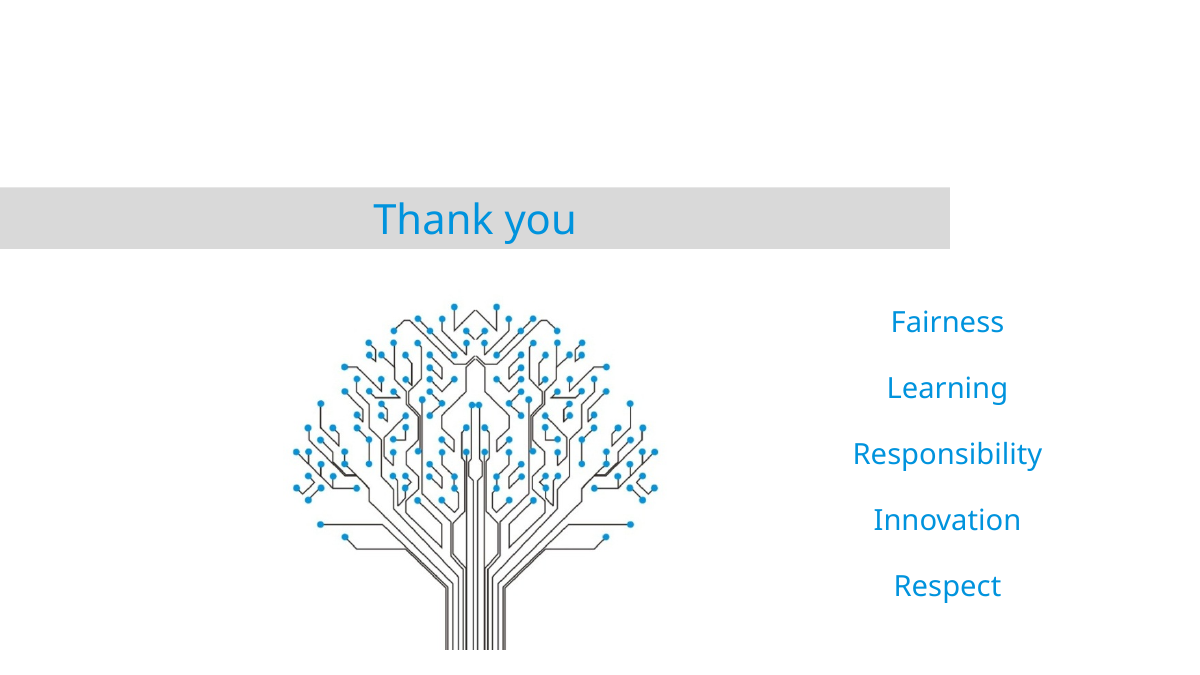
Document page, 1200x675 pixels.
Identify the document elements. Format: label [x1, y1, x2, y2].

picture [283, 279, 667, 650]
